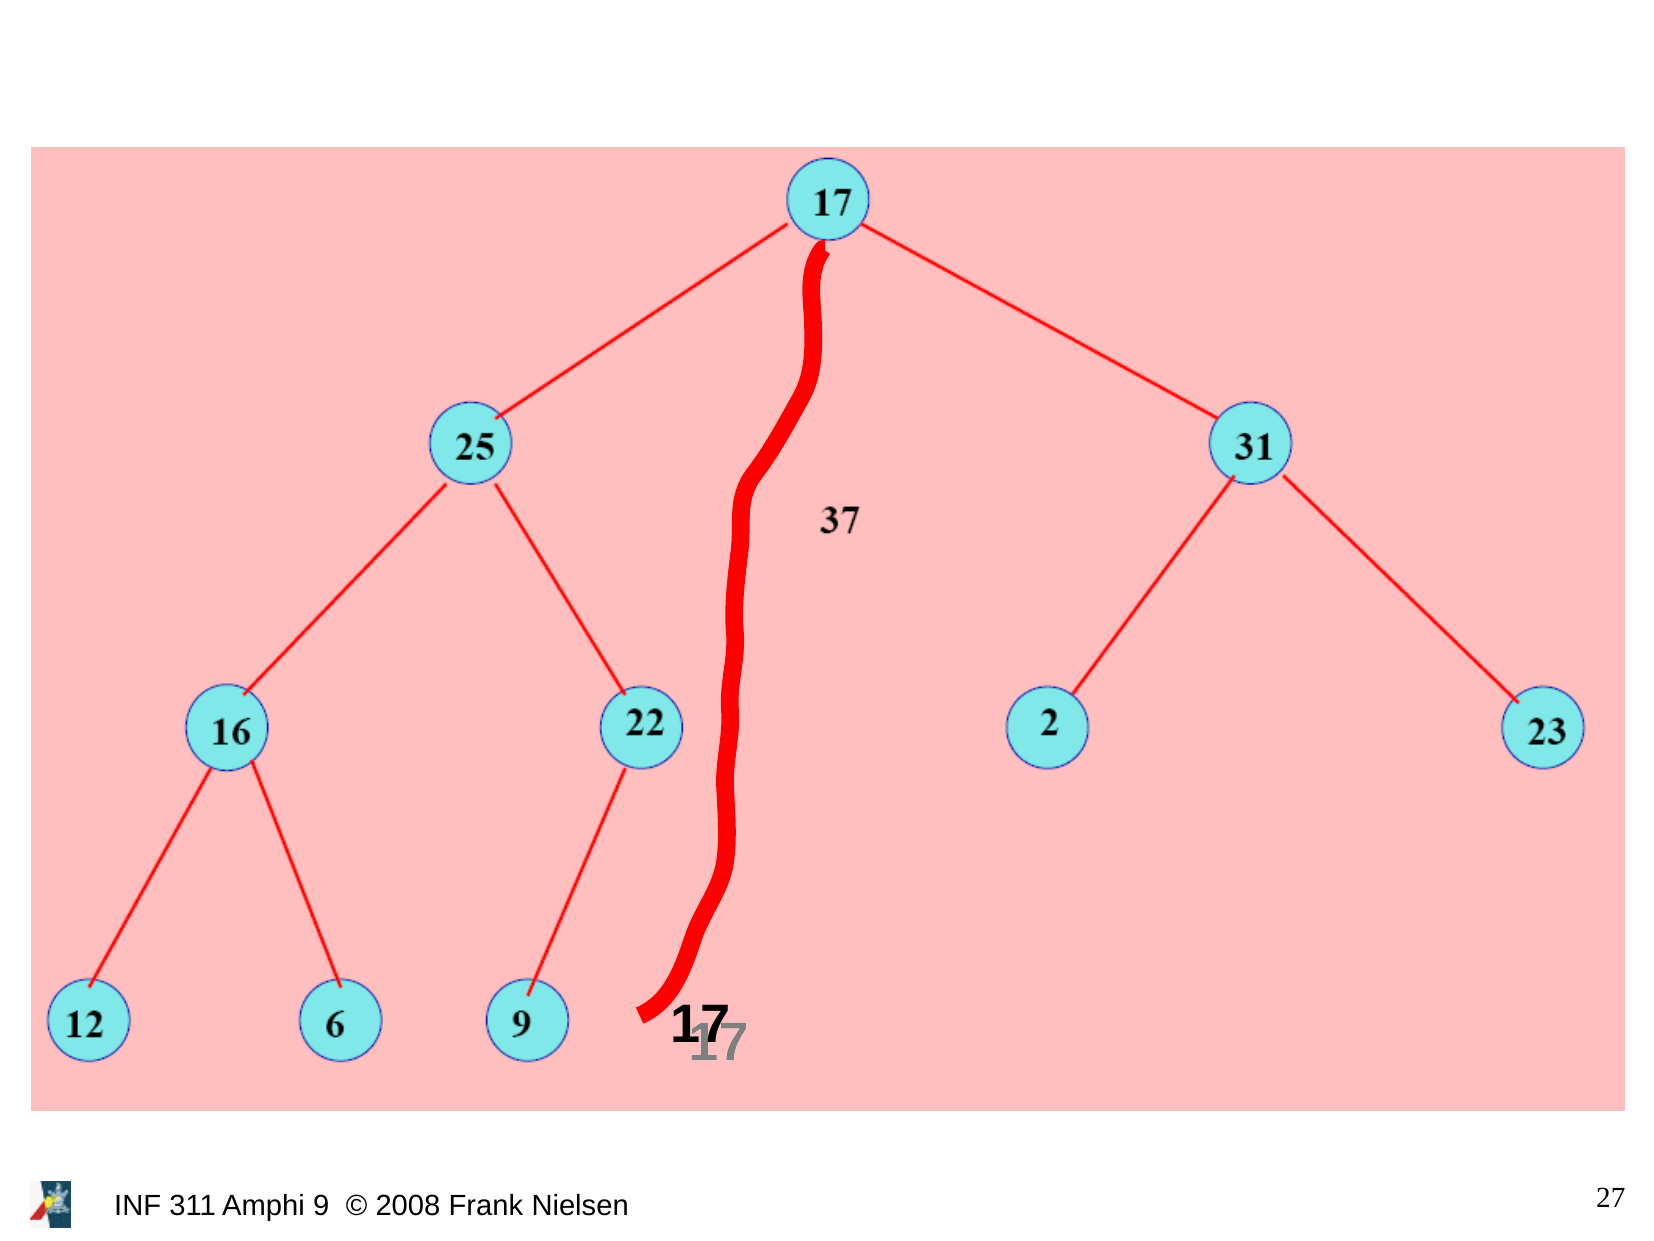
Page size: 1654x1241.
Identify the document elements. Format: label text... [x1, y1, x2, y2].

text_box 17 [655, 986, 746, 1063]
picture [29, 1181, 71, 1228]
picture [31, 147, 1625, 1111]
